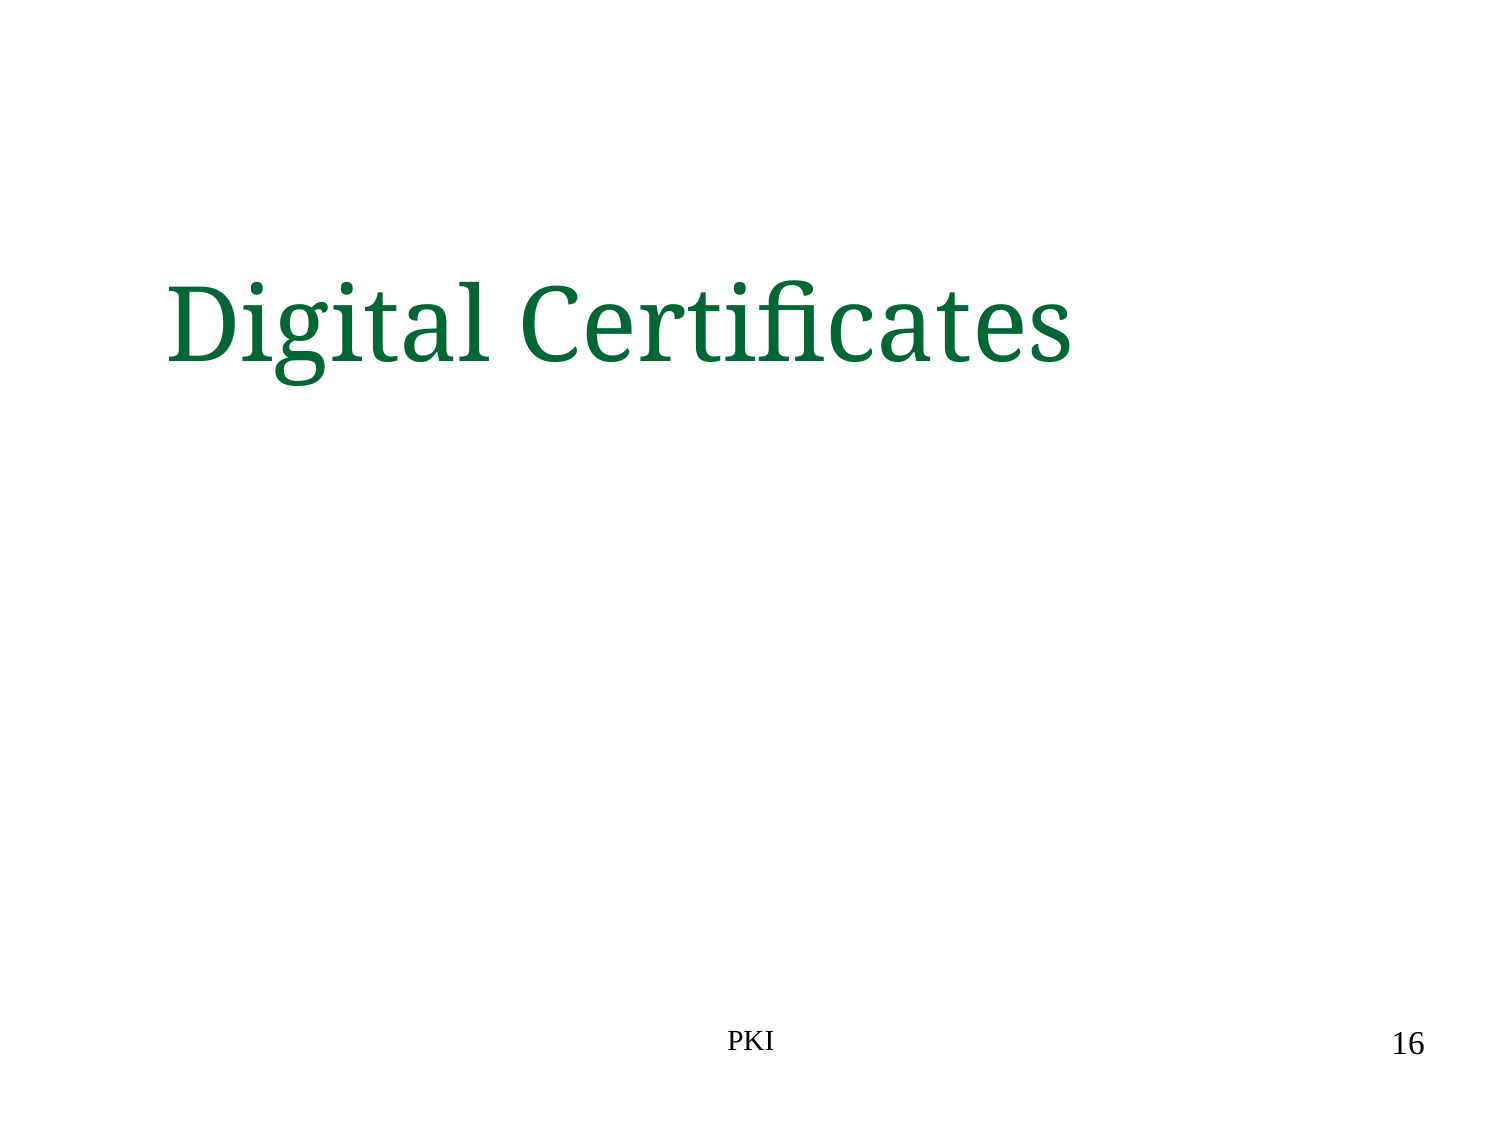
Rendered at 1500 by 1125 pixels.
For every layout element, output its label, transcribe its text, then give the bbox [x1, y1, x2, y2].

title Digital Certificates [150, 249, 1401, 538]
